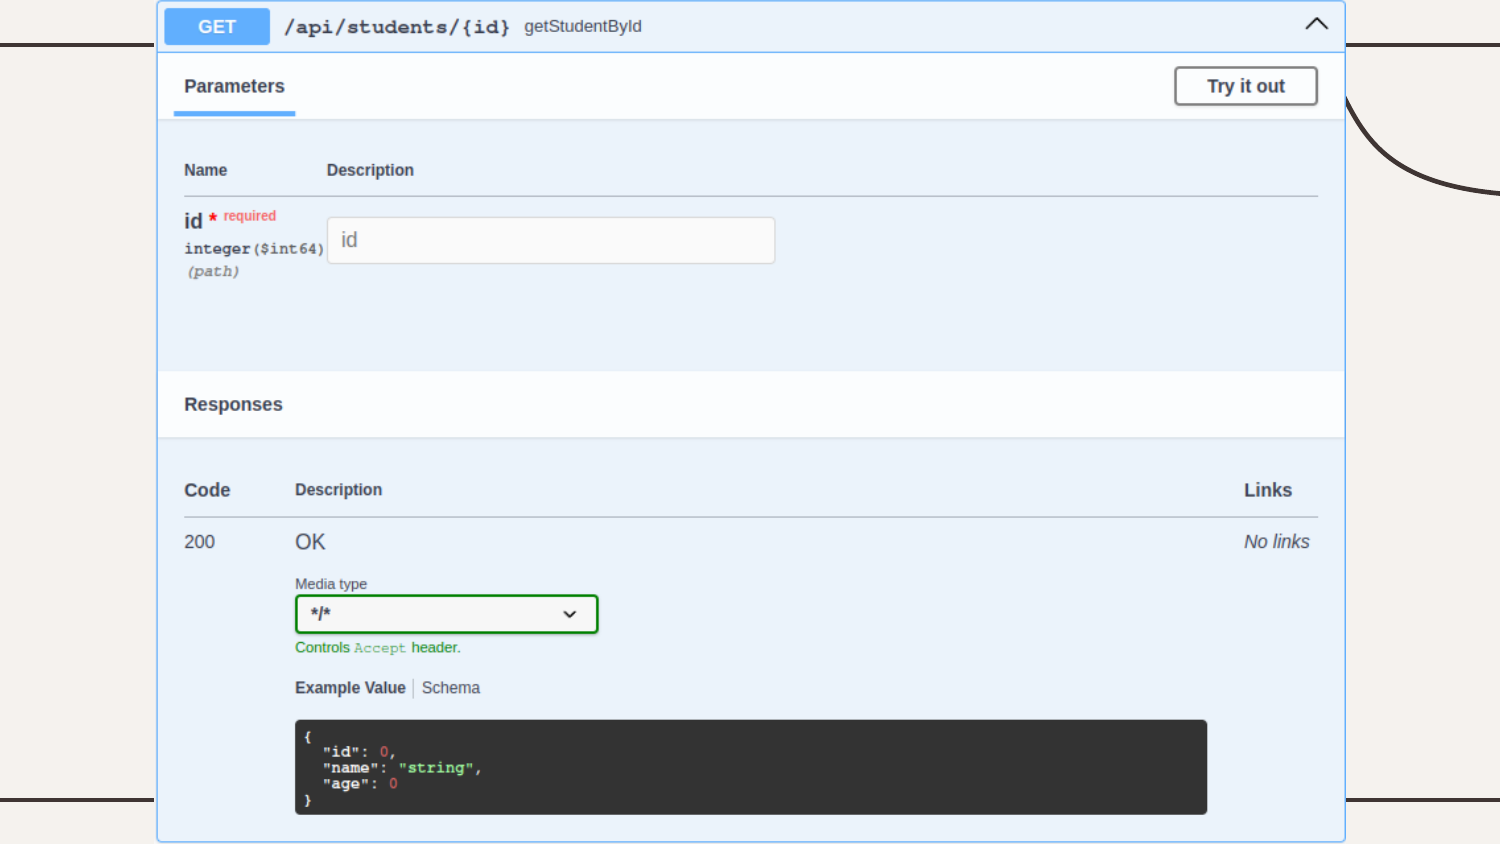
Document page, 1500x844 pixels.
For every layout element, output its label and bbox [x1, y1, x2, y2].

picture [154, 0, 1346, 844]
